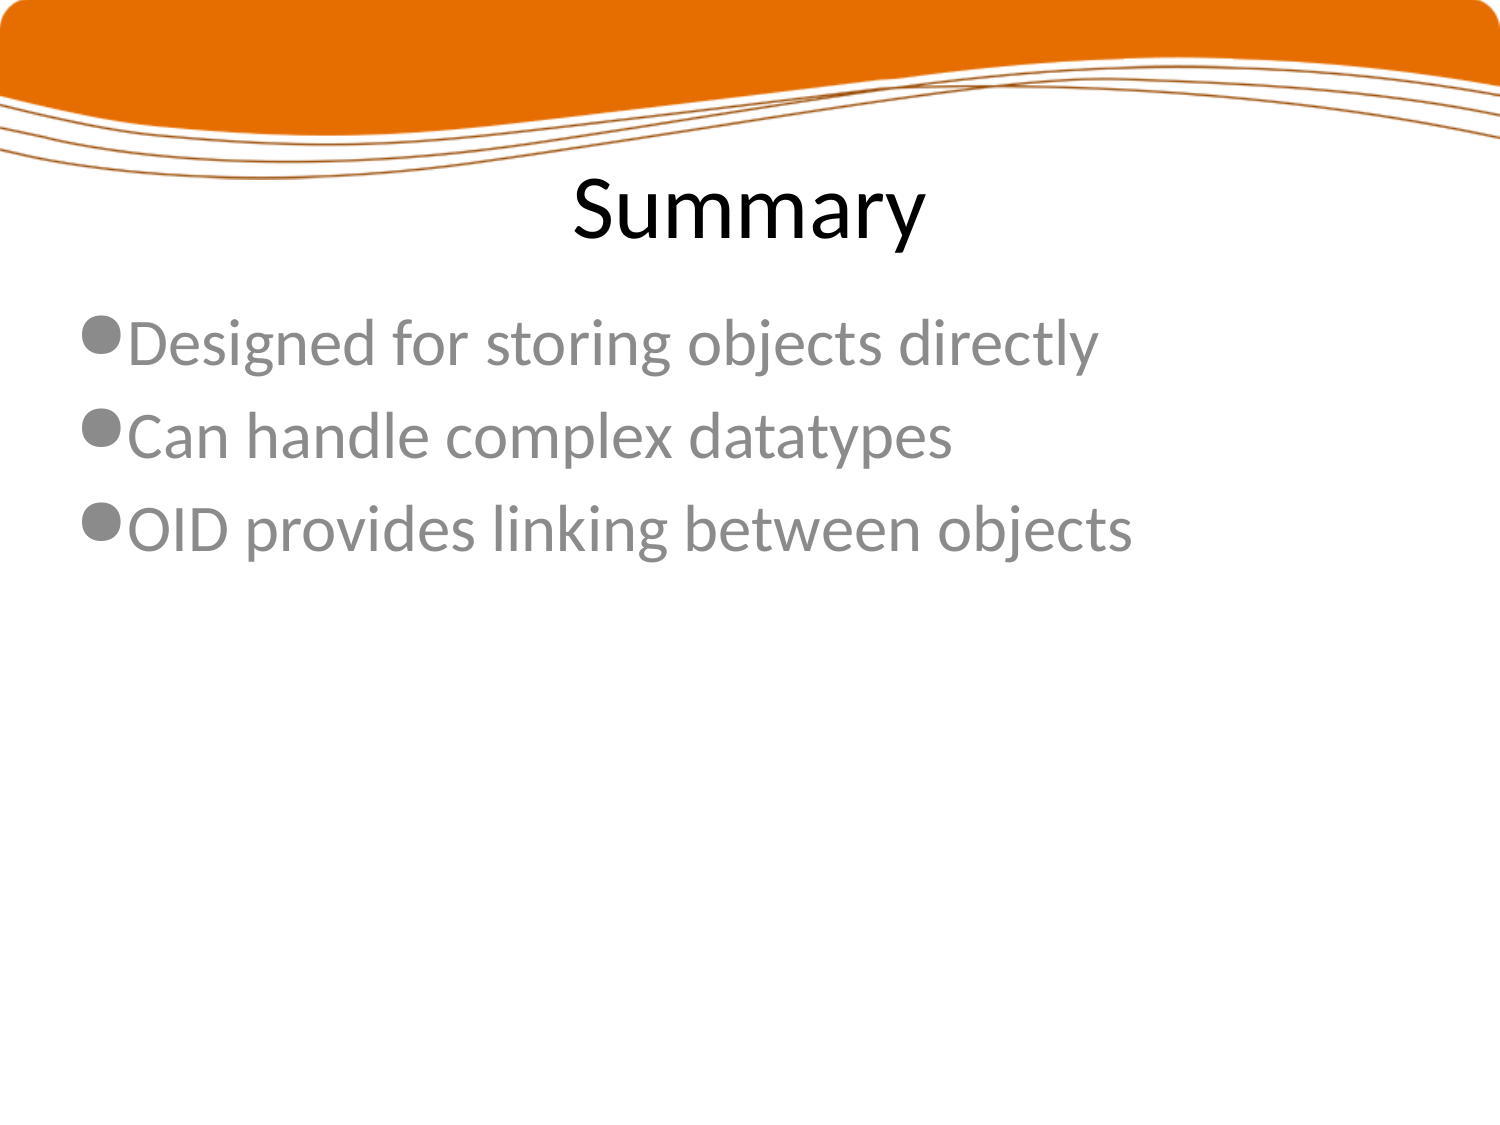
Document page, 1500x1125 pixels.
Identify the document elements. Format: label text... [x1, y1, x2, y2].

picture [0, 0, 1500, 180]
text_box Designed for storing objects directly Can handle complex datatypes OID provides linking between objects [60, 290, 1441, 988]
text_box Summary [74, 125, 1425, 279]
